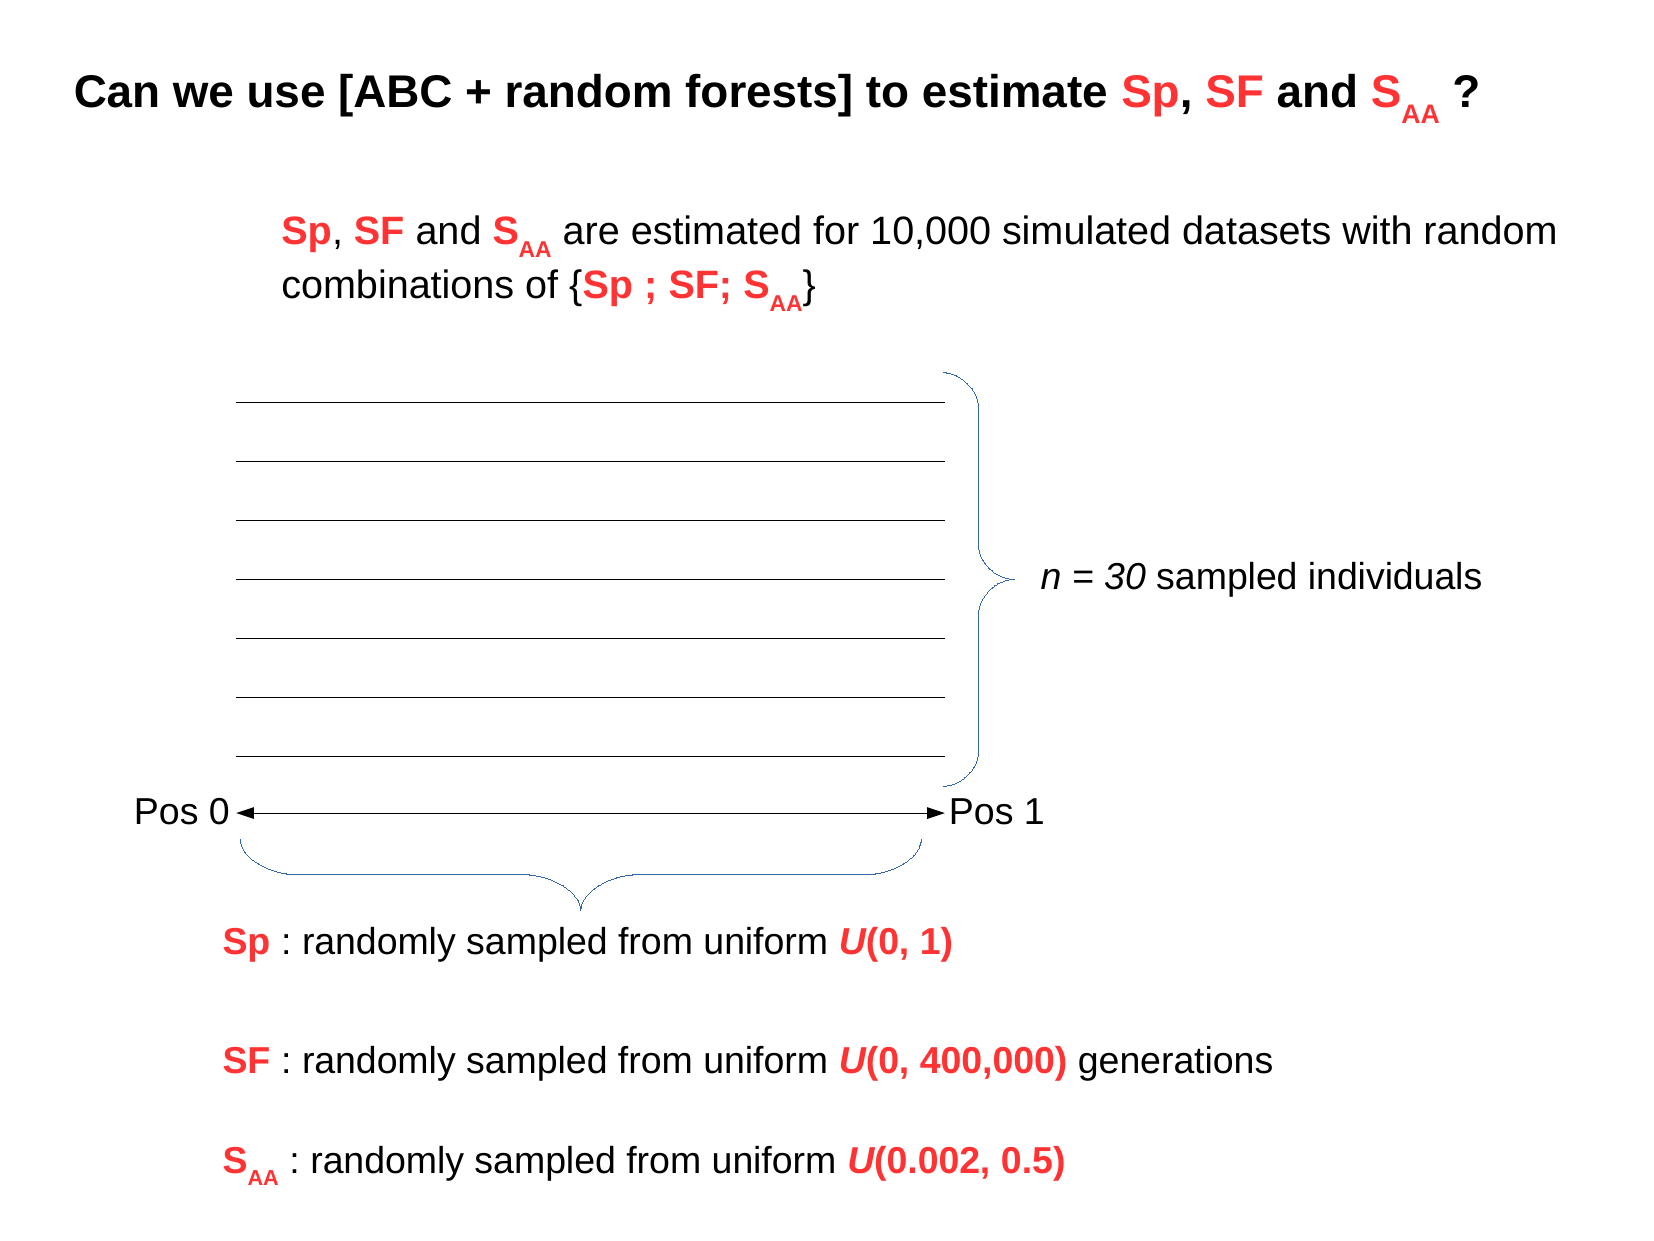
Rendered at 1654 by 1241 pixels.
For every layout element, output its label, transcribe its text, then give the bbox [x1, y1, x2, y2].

text_box Sp, SF and SAA are estimated for 10,000 simulated datasets with random combinations of {Sp ; SF; SAA} [266, 201, 1574, 324]
text_box Pos 1 [934, 782, 1060, 840]
text_box Can we use [ABC + random forests] to estimate Sp, SF and SAA ? [59, 59, 1496, 137]
text_box Pos 0 [119, 782, 245, 840]
text_box n = 30 sampled individuals [1025, 548, 1498, 605]
text_box SAA : randomly sampled from uniform U(0.002, 0.5) [207, 1132, 1081, 1198]
text_box Sp : randomly sampled from uniform U(0, 1) [207, 913, 969, 971]
text_box SF : randomly sampled from uniform U(0, 400,000) generations [207, 1031, 1289, 1089]
